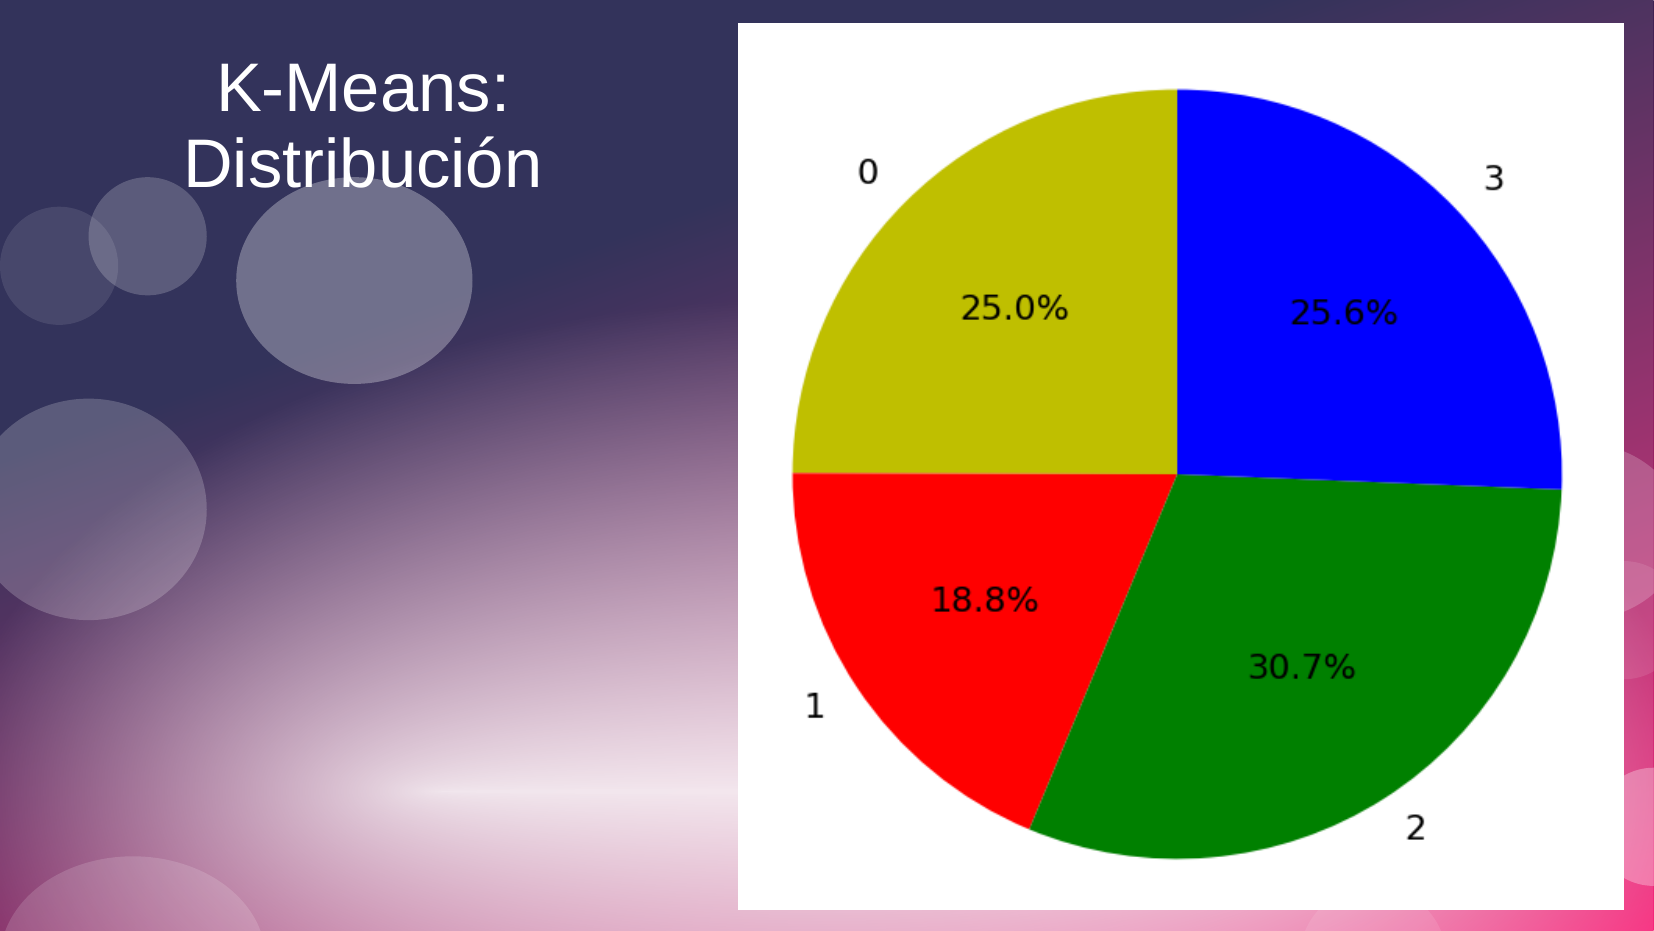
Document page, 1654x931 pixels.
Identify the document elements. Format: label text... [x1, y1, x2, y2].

title K-Means: Distribución [0, 44, 738, 207]
picture [738, 23, 1624, 910]
